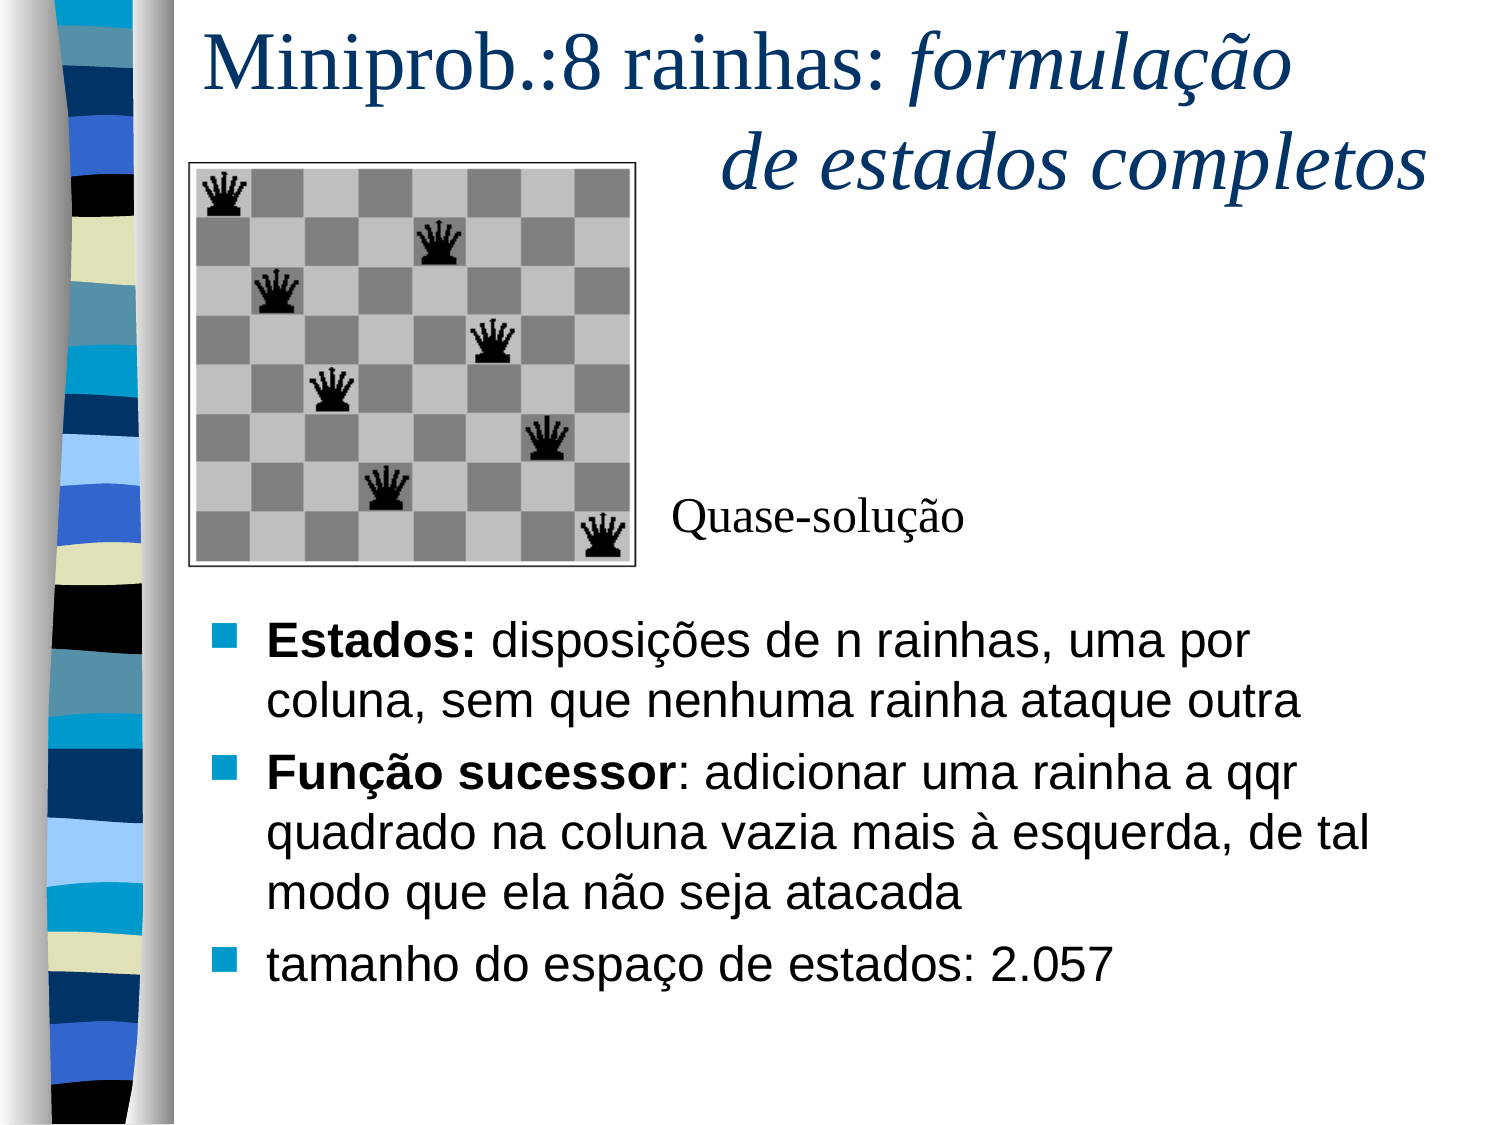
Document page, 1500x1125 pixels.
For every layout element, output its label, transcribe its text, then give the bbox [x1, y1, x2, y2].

title Miniprob.:8 rainhas: formulação de estados completos [187, 0, 1463, 214]
picture [187, 162, 638, 570]
text_box Quase-solução [656, 474, 981, 551]
list Estados: disposições de n rainhas, uma por coluna, sem que nenhuma rainha ataque outra Função sucessor: adicionar uma rainha a qqr quadrado na coluna vazia mais à esquerda, de tal modo que ela não seja atacada tamanho do espaço de estados: 2.057 [199, 599, 1438, 1000]
